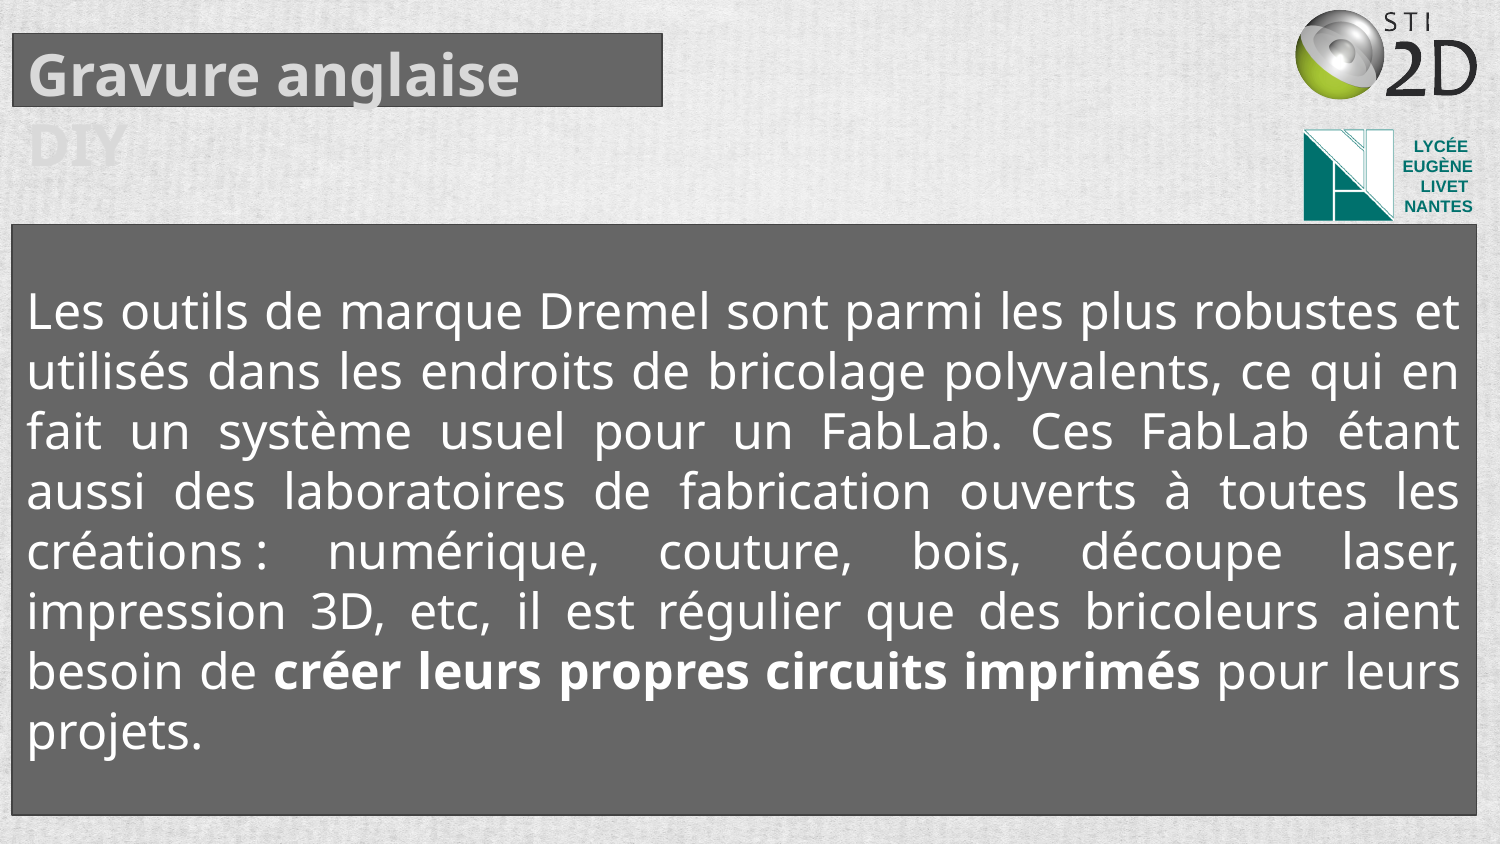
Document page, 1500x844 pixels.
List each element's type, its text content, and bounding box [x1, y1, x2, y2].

text_box Les outils de marque Dremel sont parmi les plus robustes et utilisés dans les endroits de bricolage polyvalents, ce qui en fait un système usuel pour un FabLab. Ces FabLab étant aussi des laboratoires de fabrication ouverts à toutes les créations : numérique, couture, bois, découpe laser, impression 3D, etc, il est régulier que des bricoleurs aient besoin de créer leurs propres circuits imprimés pour leurs projets. [11, 224, 1477, 815]
picture [0, 0, 1500, 844]
text_box LYCÉE EUGÈNE LIVET NANTES [1311, 120, 1489, 225]
title Gravure anglaise DIY [12, 23, 615, 130]
text_box [615, 33, 662, 107]
